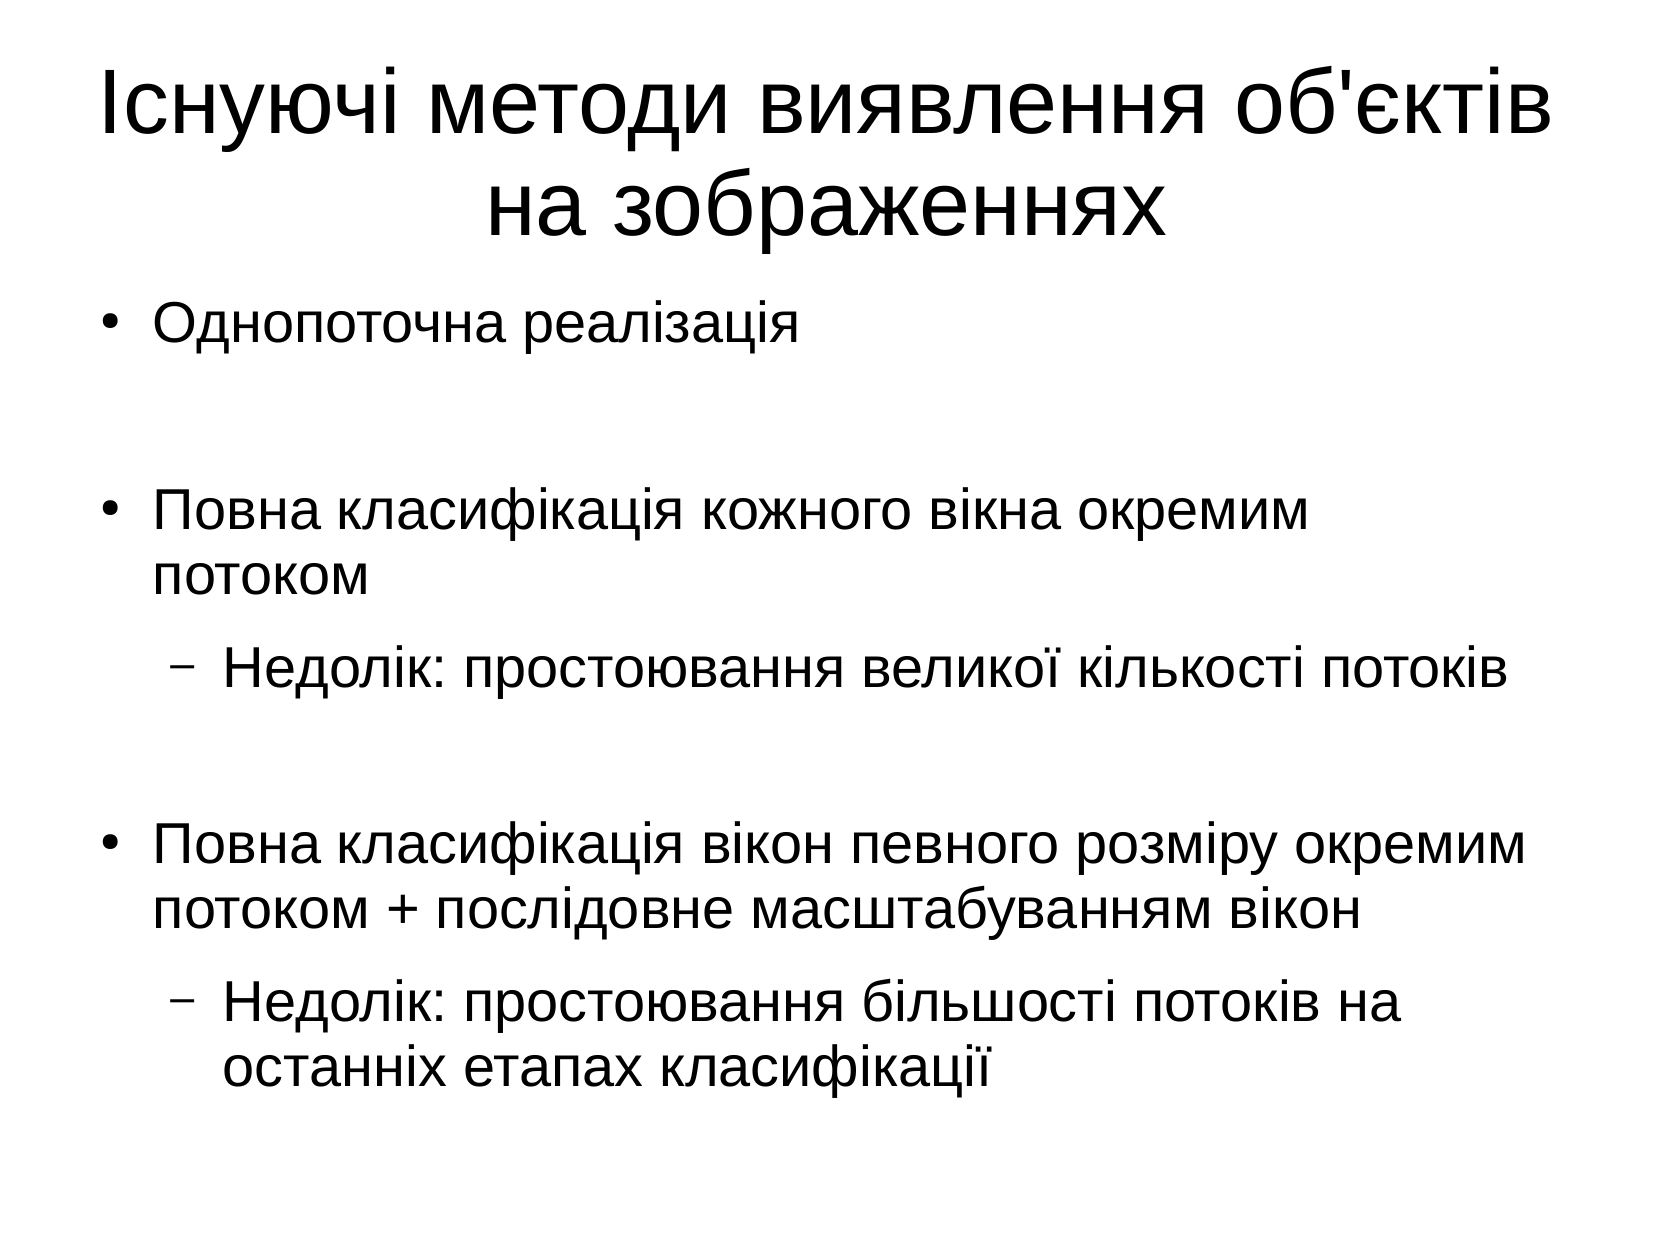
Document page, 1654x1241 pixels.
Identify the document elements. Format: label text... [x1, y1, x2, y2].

title Існуючі методи виявлення об'єктів на зображеннях [82, 49, 1571, 257]
list Однопоточна реалізація Повна класифікація кожного вікна окремим потоком Недолік: простоювання великої кількості потоків Повна класифікація вікон певного розміру окремим потоком + послідовне масштабуванням вікон Недолік: простоювання більшості потоків на останніх етапах класифікації [82, 290, 1538, 1171]
